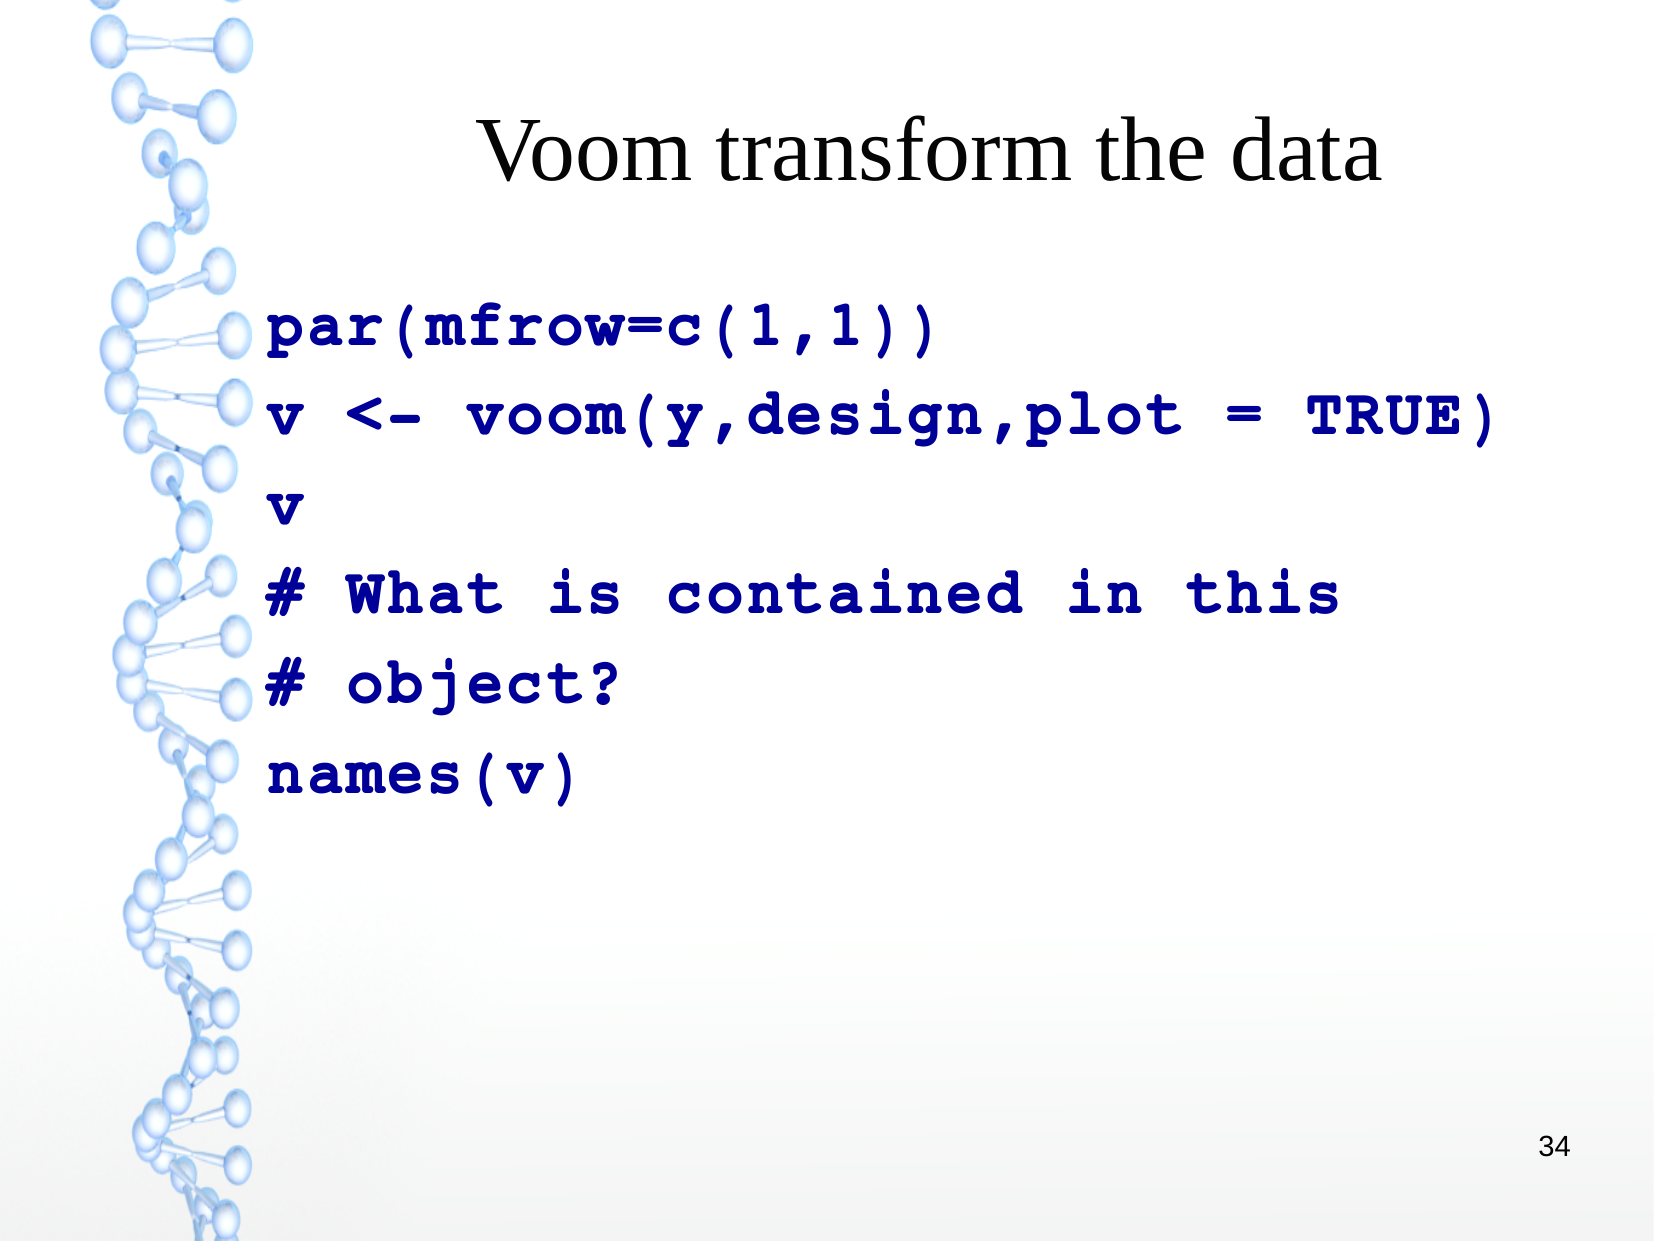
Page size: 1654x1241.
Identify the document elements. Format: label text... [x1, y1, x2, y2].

picture [0, 0, 1654, 1241]
title Voom transform the data [265, 47, 1595, 252]
list par(mfrow=c(1,1)) v <- voom(y,design,plot = TRUE) v # What is contained in this # object? names(v) [265, 299, 1595, 1019]
